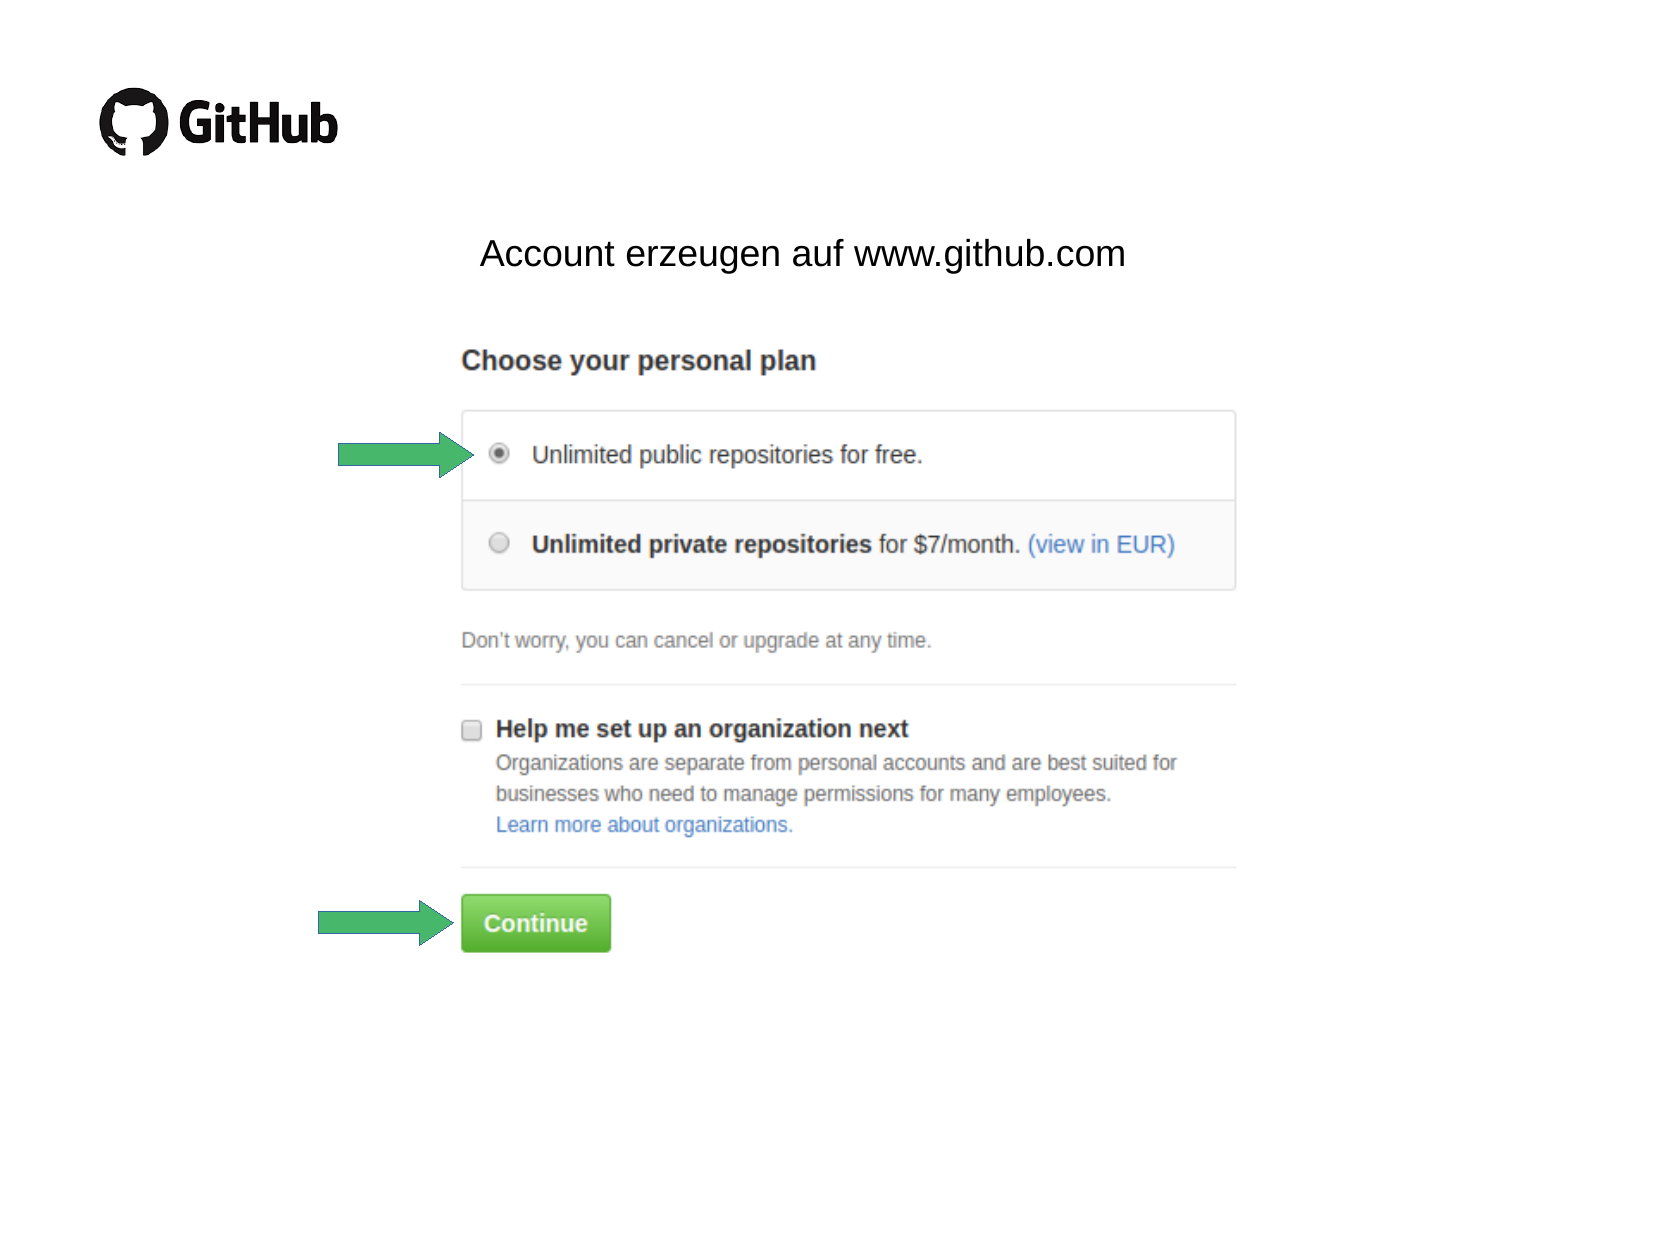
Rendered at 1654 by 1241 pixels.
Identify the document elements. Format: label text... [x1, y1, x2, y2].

text_box [318, 900, 454, 946]
text_box Account erzeugen auf www.github.com [465, 225, 1142, 282]
text_box [338, 432, 474, 478]
picture [60, 63, 376, 181]
picture [376, 306, 1277, 982]
